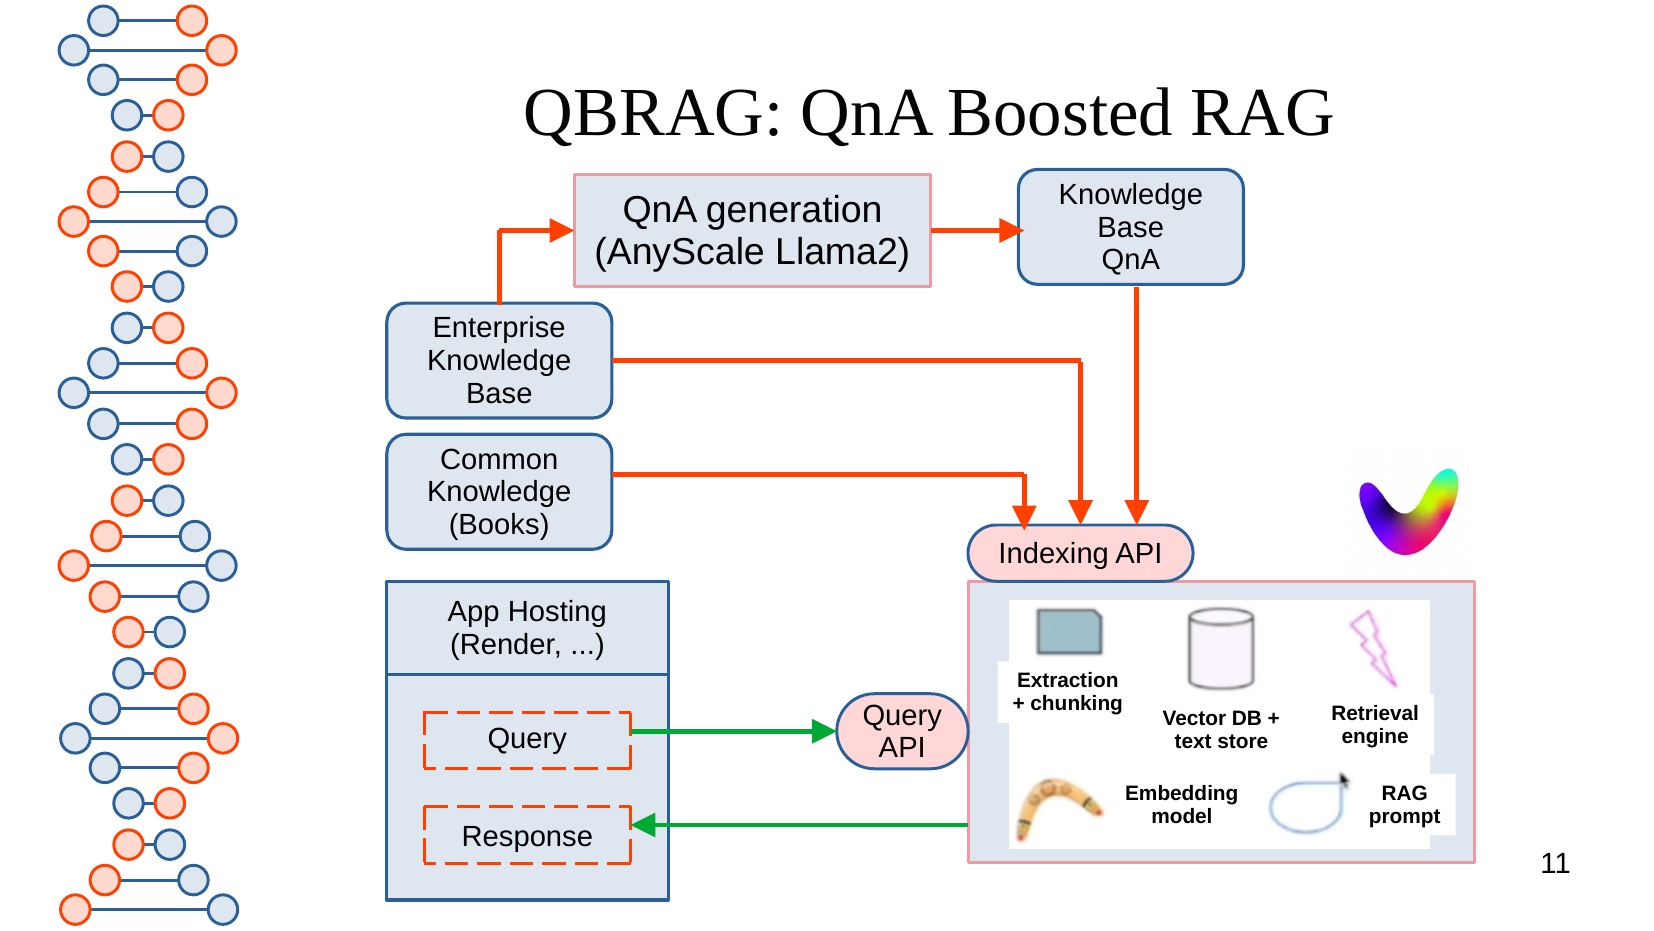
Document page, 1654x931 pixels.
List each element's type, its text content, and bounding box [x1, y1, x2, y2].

text_box Common Knowledge (Books) [386, 434, 612, 550]
text_box Query API [836, 693, 969, 769]
text_box Indexing API [967, 525, 1194, 582]
text_box Query Response [386, 674, 669, 901]
text_box App Hosting (Render, ...) [386, 581, 669, 674]
picture [1009, 600, 1430, 849]
text_box Vector DB + text store [1147, 698, 1295, 761]
title QBRAG: QnA Boosted RAG [265, 35, 1595, 189]
text_box Retrieval engine [1316, 693, 1434, 756]
text_box Knowledge Base QnA [1018, 169, 1244, 285]
text_box QnA generation (AnyScale Llama2) [574, 174, 931, 287]
text_box Extraction + chunking [997, 661, 1138, 723]
text_box Embedding model [1110, 773, 1254, 836]
picture [1342, 443, 1474, 575]
text_box Enterprise Knowledge Base [386, 303, 612, 419]
text_box [968, 581, 1475, 863]
text_box RAG prompt [1354, 773, 1456, 836]
